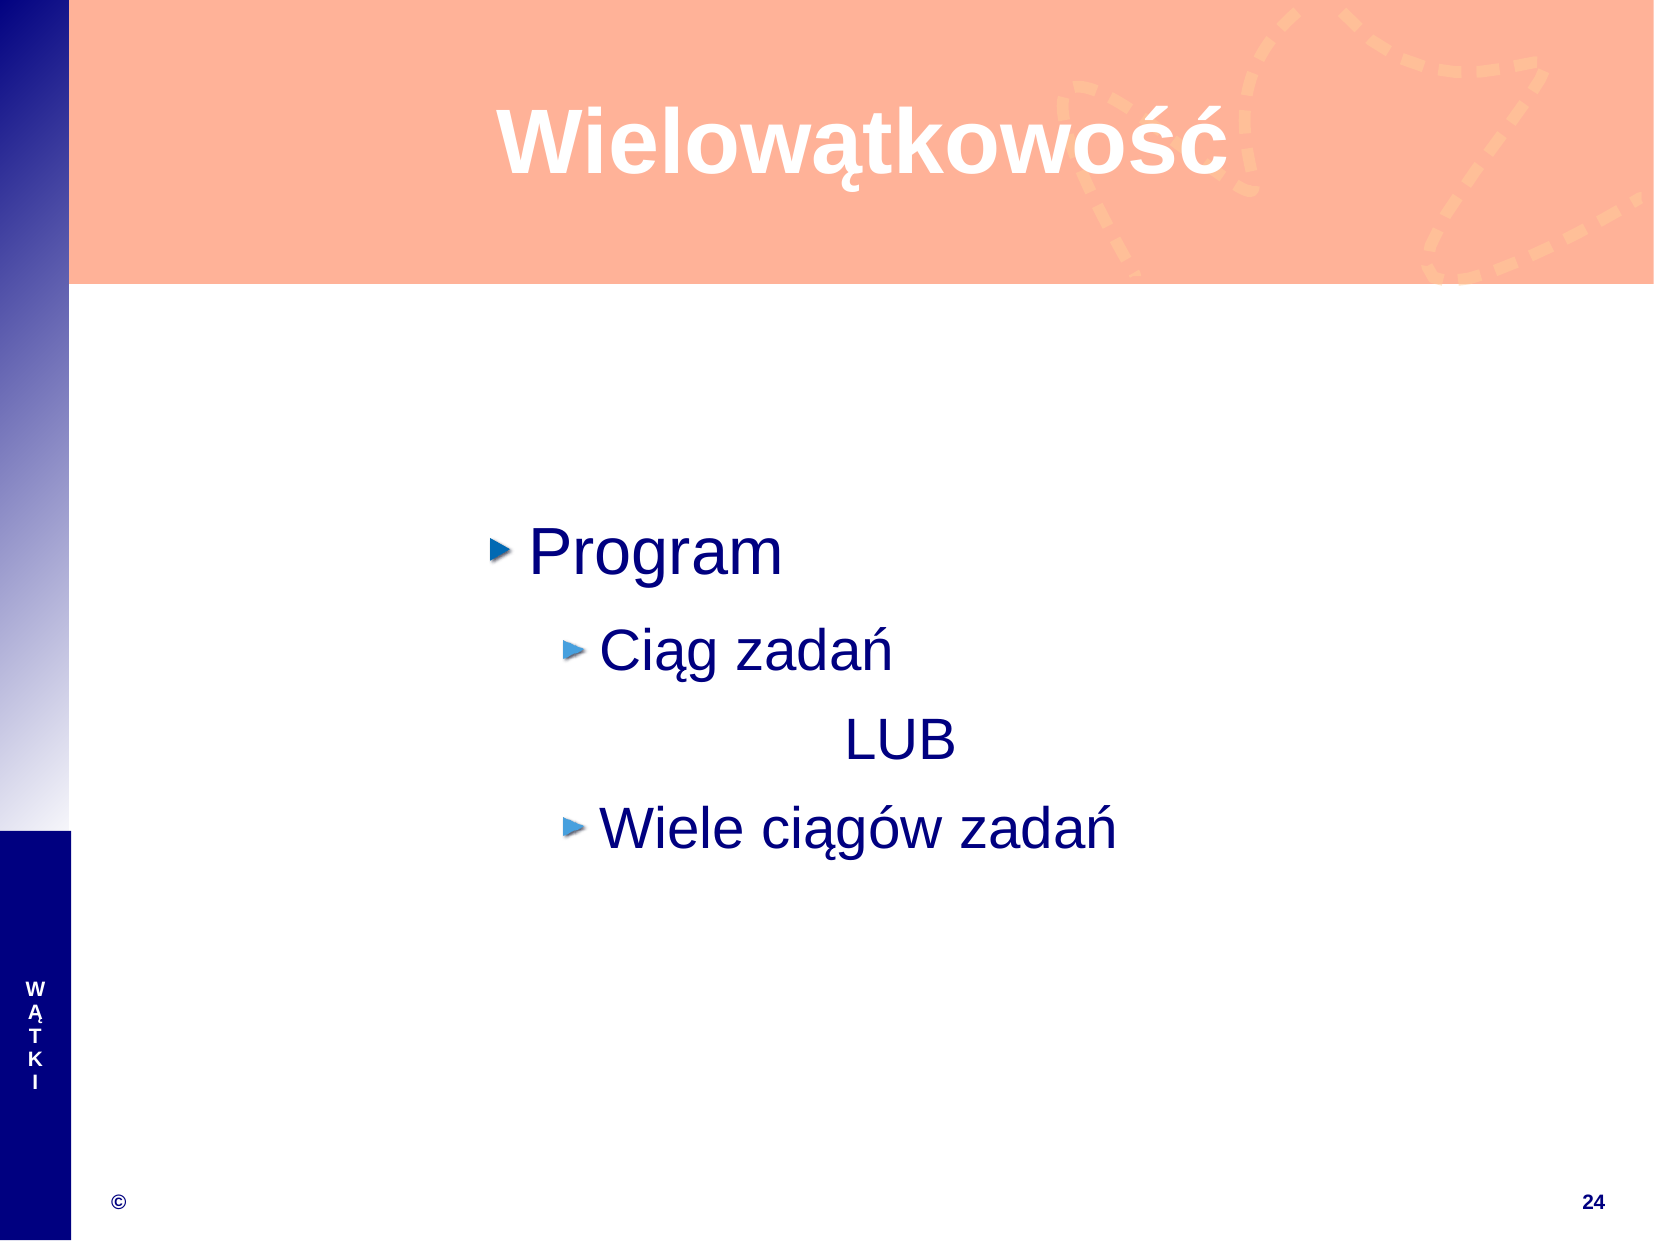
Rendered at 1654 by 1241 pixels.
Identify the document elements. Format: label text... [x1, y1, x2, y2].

text_box W Ą T K I [0, 830, 71, 1241]
list Program Ciąg zadań LUB Wiele ciągów zadań [457, 513, 1269, 860]
title Wielowątkowość [72, 37, 1654, 246]
